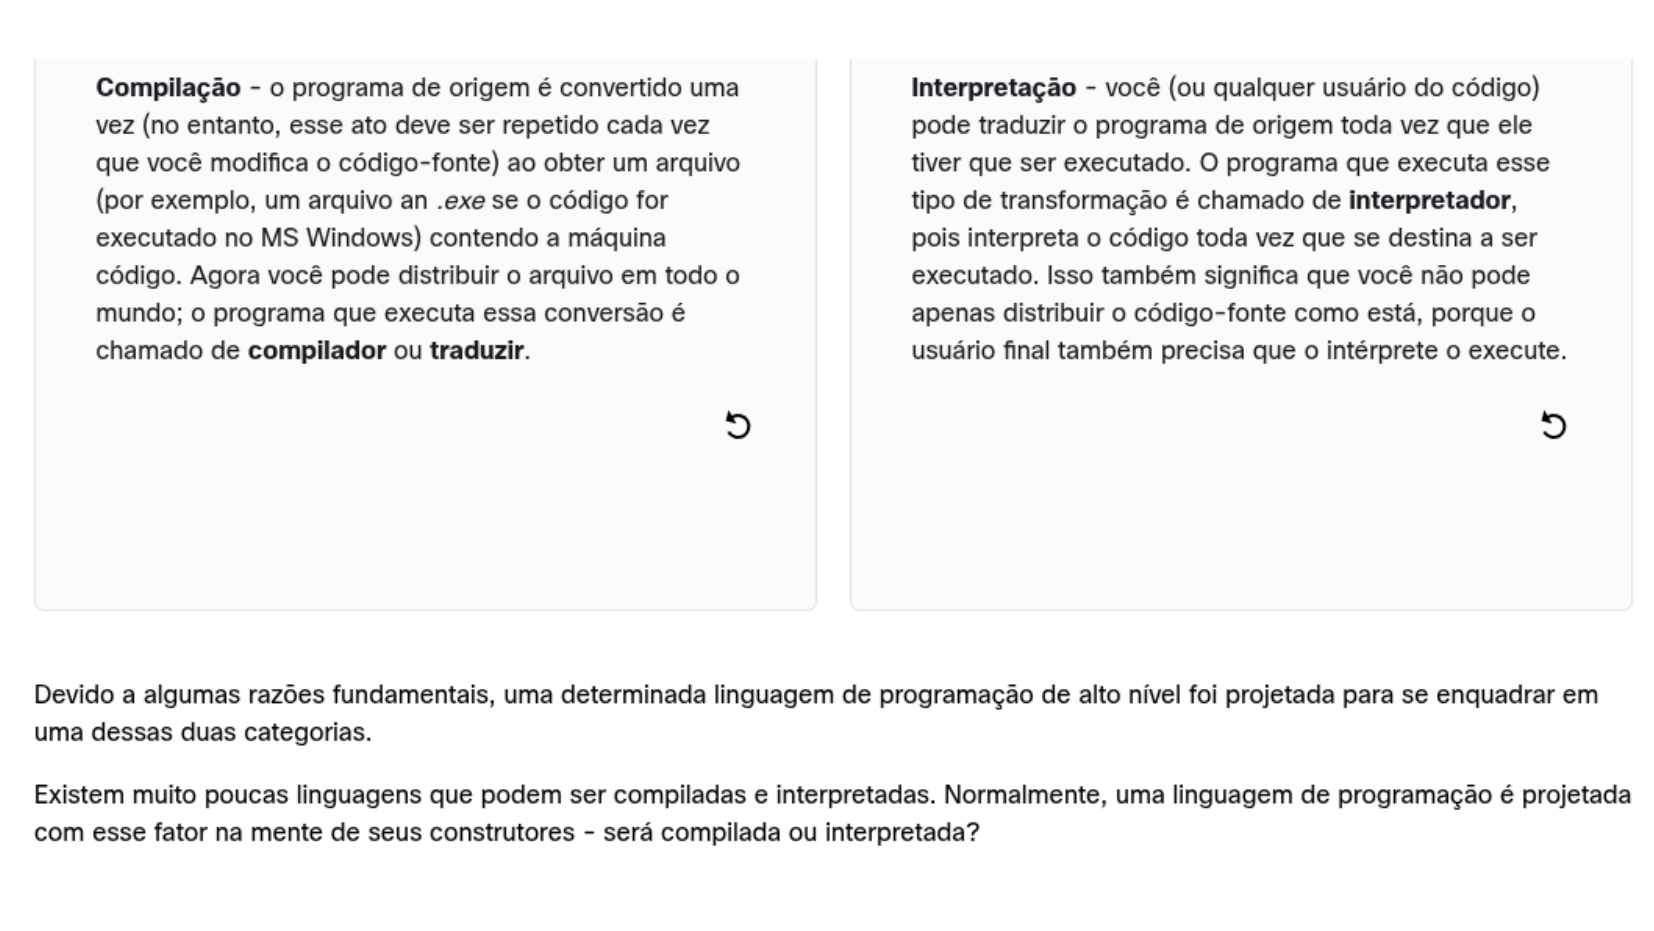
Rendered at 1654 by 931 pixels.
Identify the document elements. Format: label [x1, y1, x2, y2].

picture [11, 59, 1644, 871]
